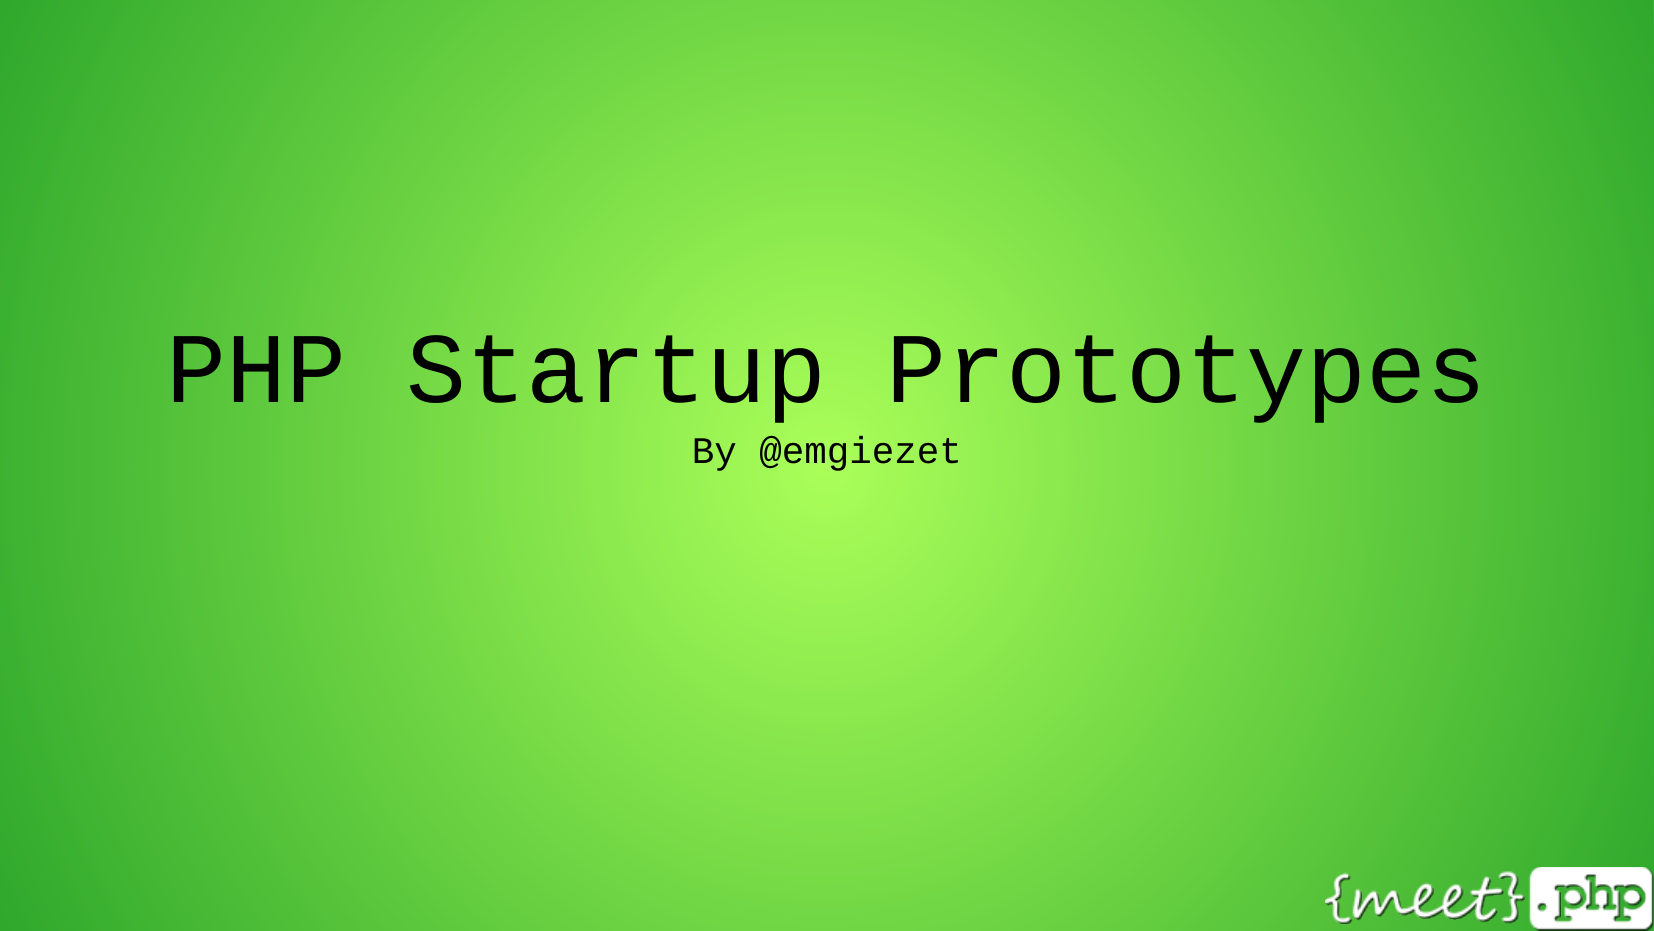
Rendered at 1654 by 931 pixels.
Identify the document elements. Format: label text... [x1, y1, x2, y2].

picture [1325, 867, 1654, 931]
subtitle PHP Startup Prototypes By @emgiezet [82, 37, 1571, 758]
